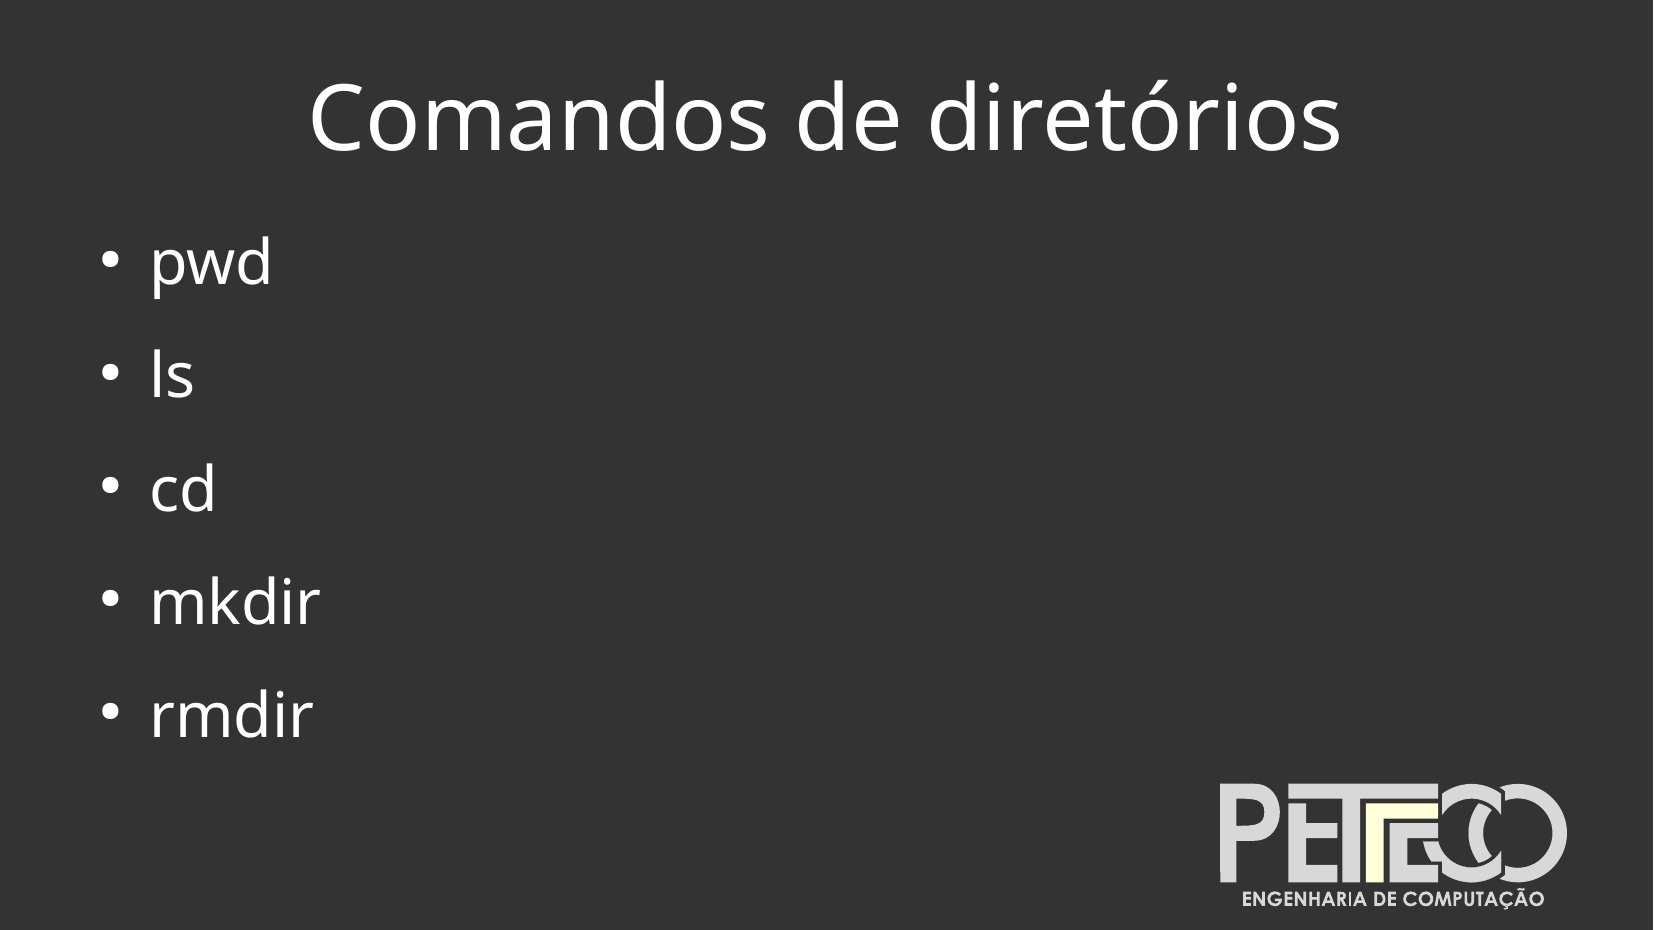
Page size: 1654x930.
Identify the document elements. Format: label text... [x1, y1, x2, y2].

title Comandos de diretórios [82, 37, 1571, 193]
list pwd ls cd mkdir rmdir [82, 217, 1571, 757]
